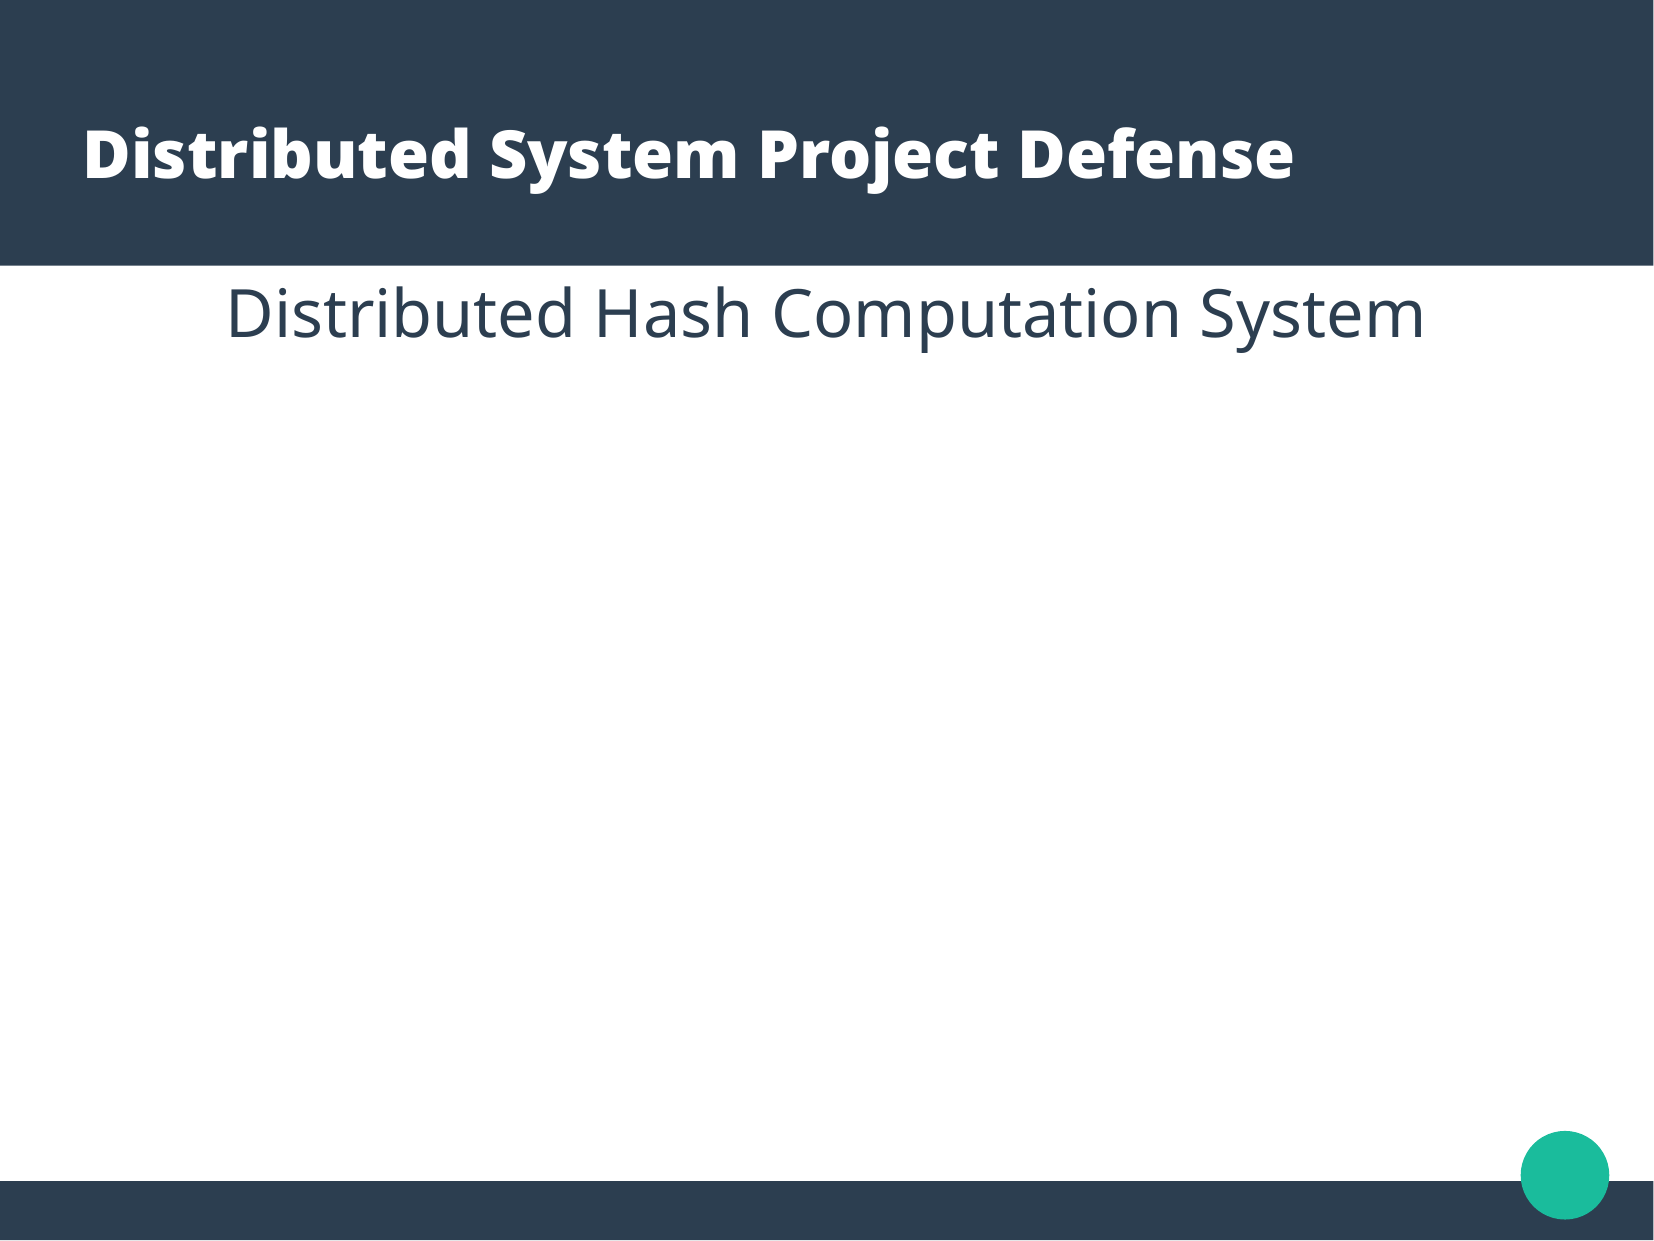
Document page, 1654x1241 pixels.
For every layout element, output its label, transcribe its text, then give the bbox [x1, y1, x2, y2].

subtitle Distributed Hash Computation System [59, 49, 1595, 779]
